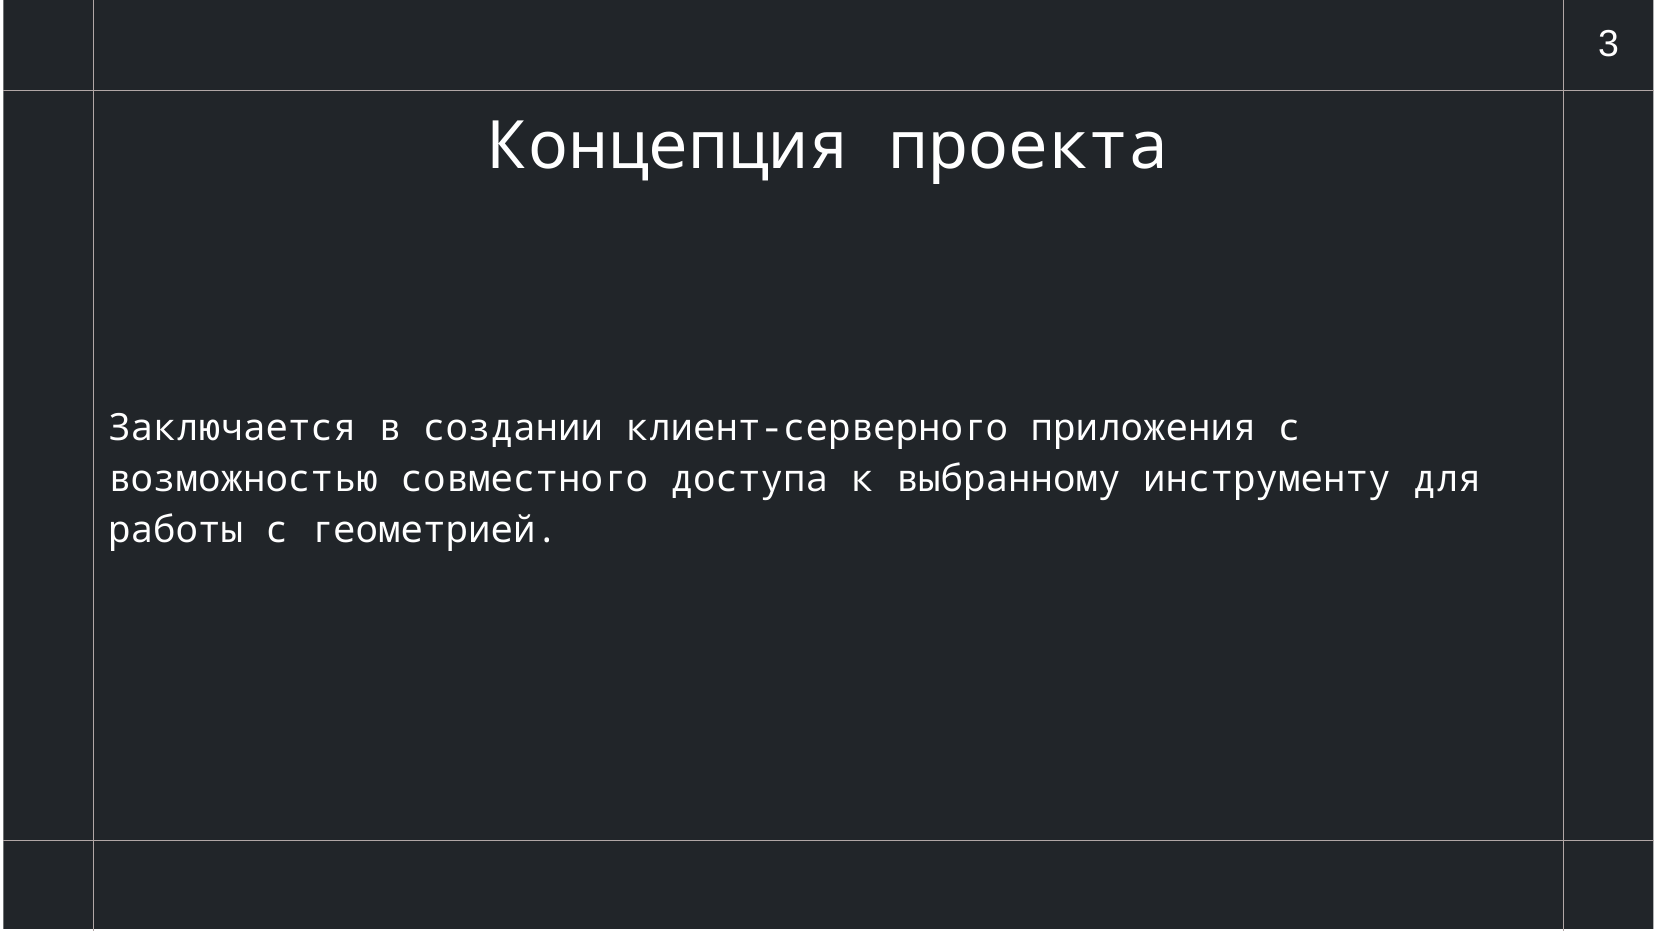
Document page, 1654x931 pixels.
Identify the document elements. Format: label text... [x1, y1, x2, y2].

text_box <номер> [1517, 15, 1654, 86]
text_box Концепция проекта [93, 90, 1564, 183]
text_box Заключается в создании клиент-серверного приложения с возможностью совместного доступа к выбранному инструменту для работы с геометрией. [93, 392, 1564, 539]
